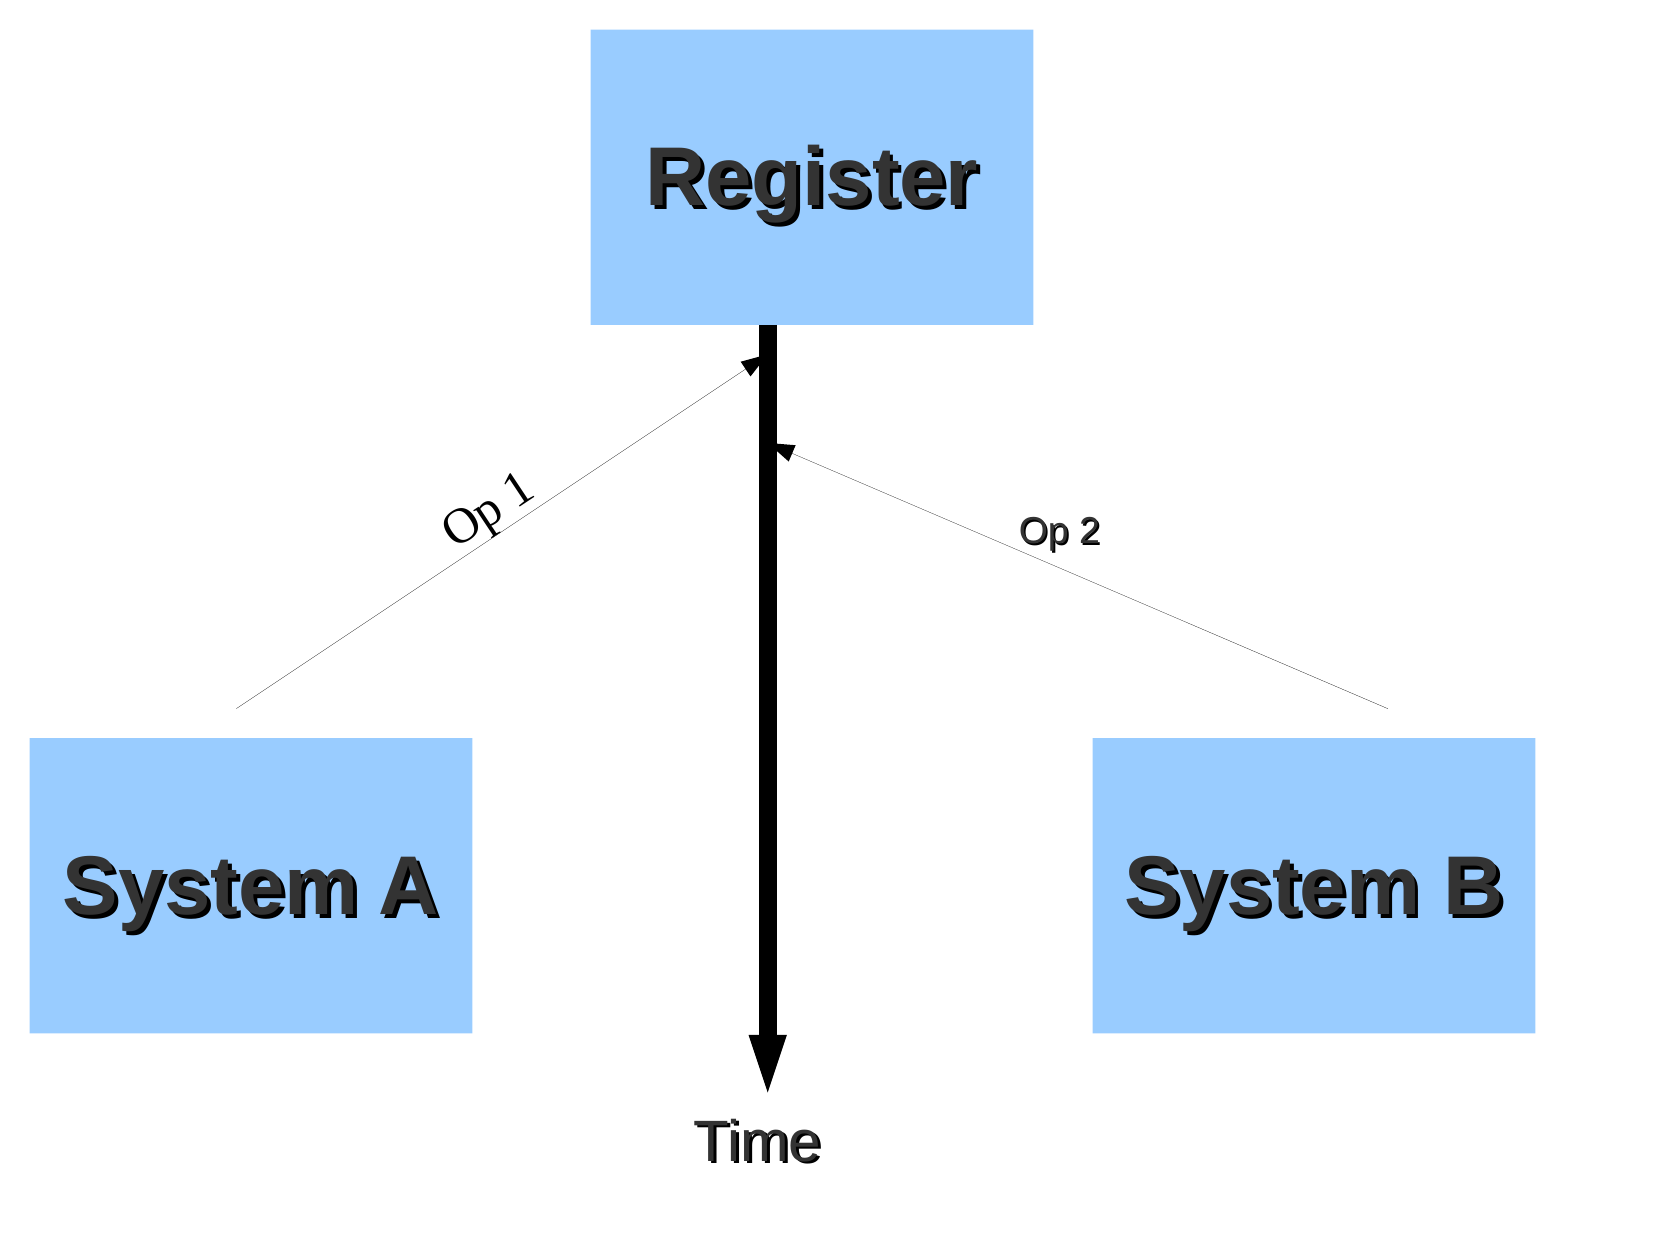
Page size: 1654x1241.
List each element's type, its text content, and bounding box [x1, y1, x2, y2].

text_box System B [1092, 738, 1536, 1034]
text_box Op 2 [1003, 501, 1115, 559]
text_box System A [29, 738, 473, 1034]
text_box Register [590, 29, 1034, 325]
text_box Time [679, 1101, 837, 1182]
